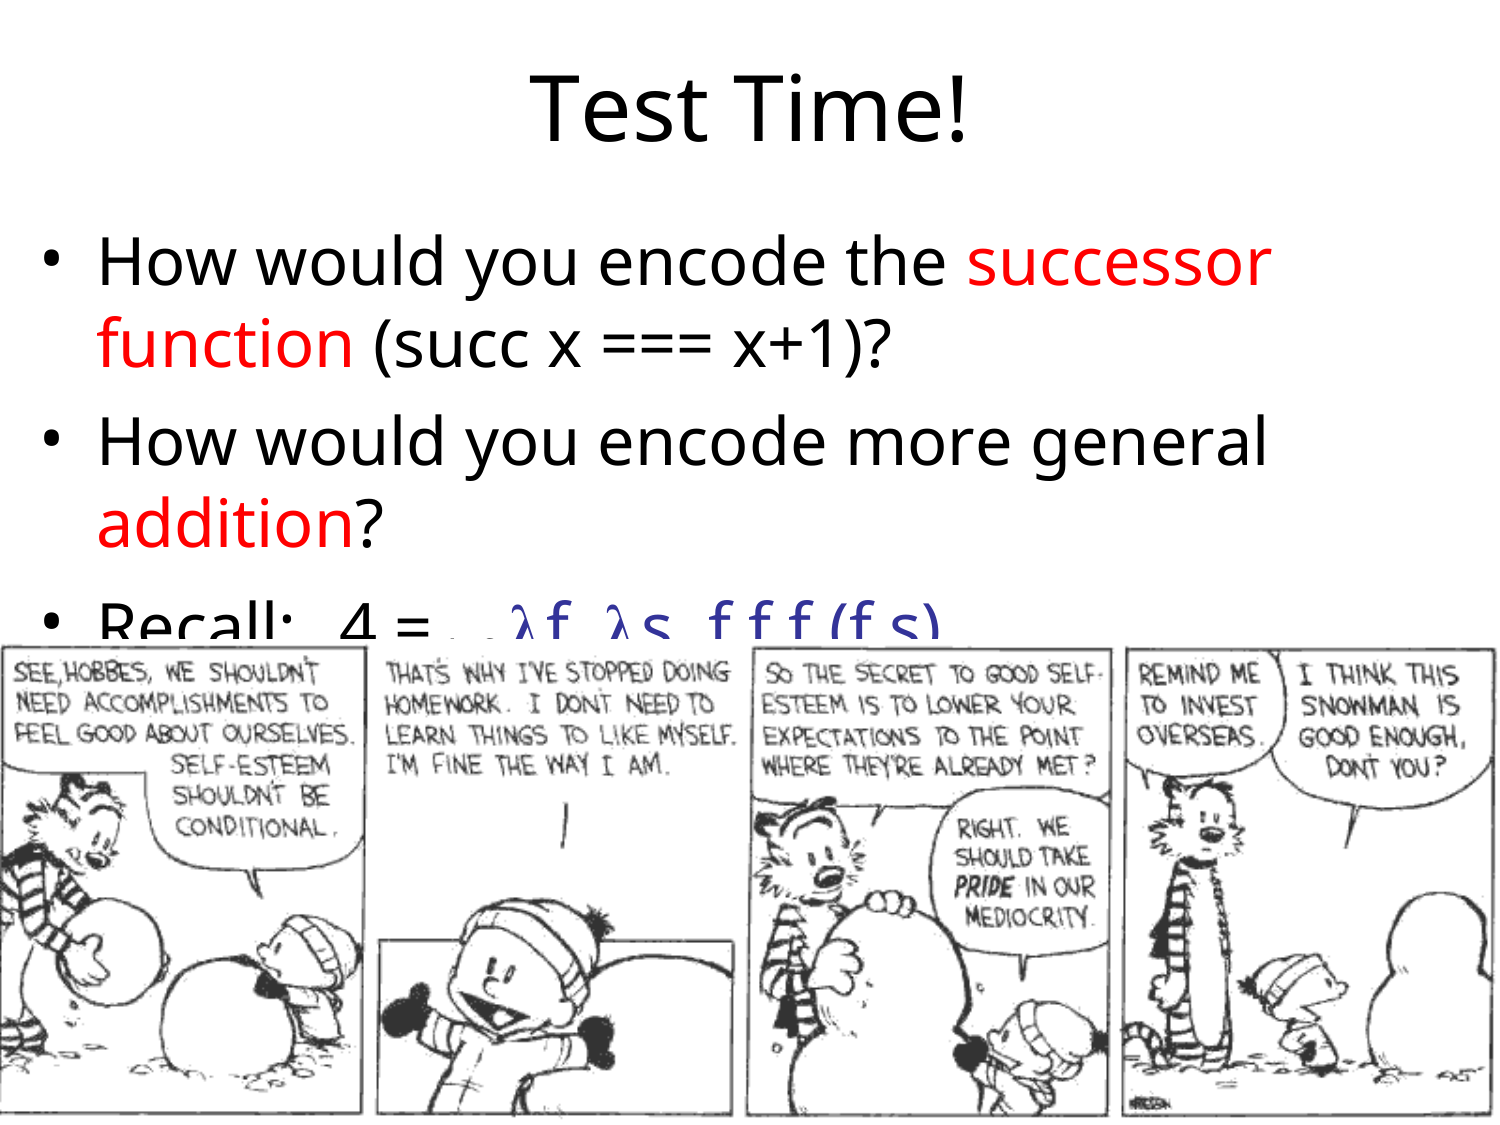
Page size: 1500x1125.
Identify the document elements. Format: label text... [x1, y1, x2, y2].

picture [0, 639, 1500, 1125]
title Test Time! [24, 12, 1476, 201]
list How would you encode the successor function (succ x === x+1)? How would you encode more general addition? Recall: 4 =def f. s. f f f (f s) [24, 212, 1476, 639]
